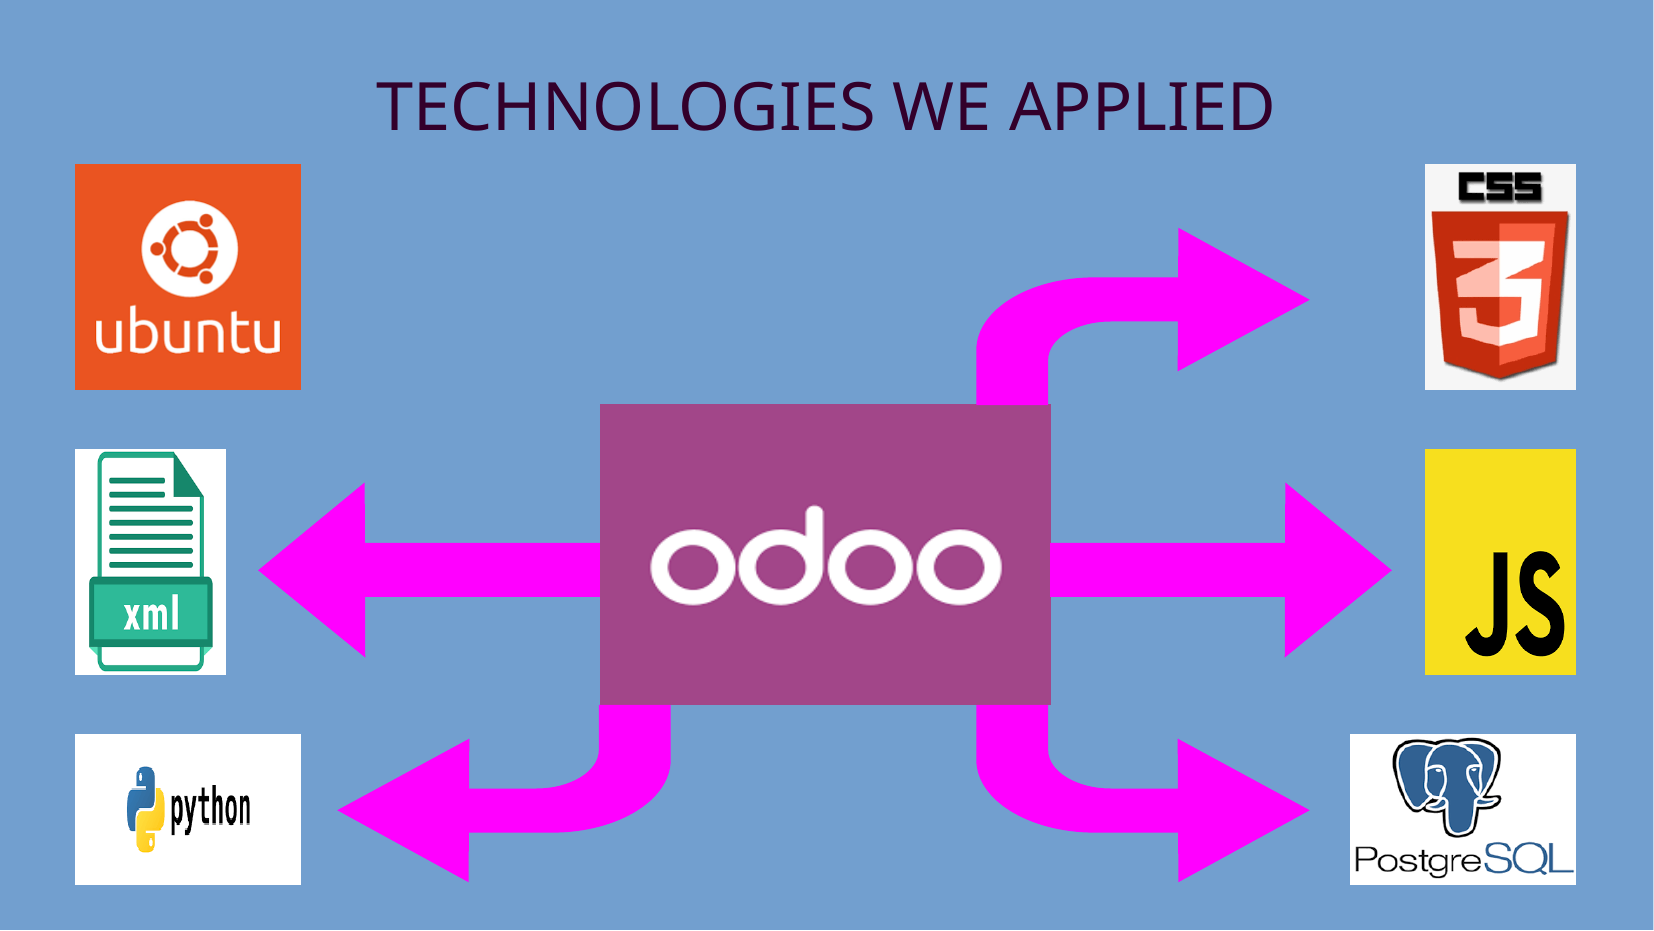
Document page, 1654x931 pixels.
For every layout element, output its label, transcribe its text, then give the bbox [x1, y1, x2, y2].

picture [248, 218, 1402, 892]
picture [75, 734, 301, 886]
picture [75, 164, 301, 391]
picture [1350, 734, 1576, 886]
picture [1425, 164, 1576, 391]
title TECHNOLOGIES WE APPLIED [82, 8, 1571, 201]
picture [75, 449, 226, 676]
picture [1425, 449, 1576, 676]
